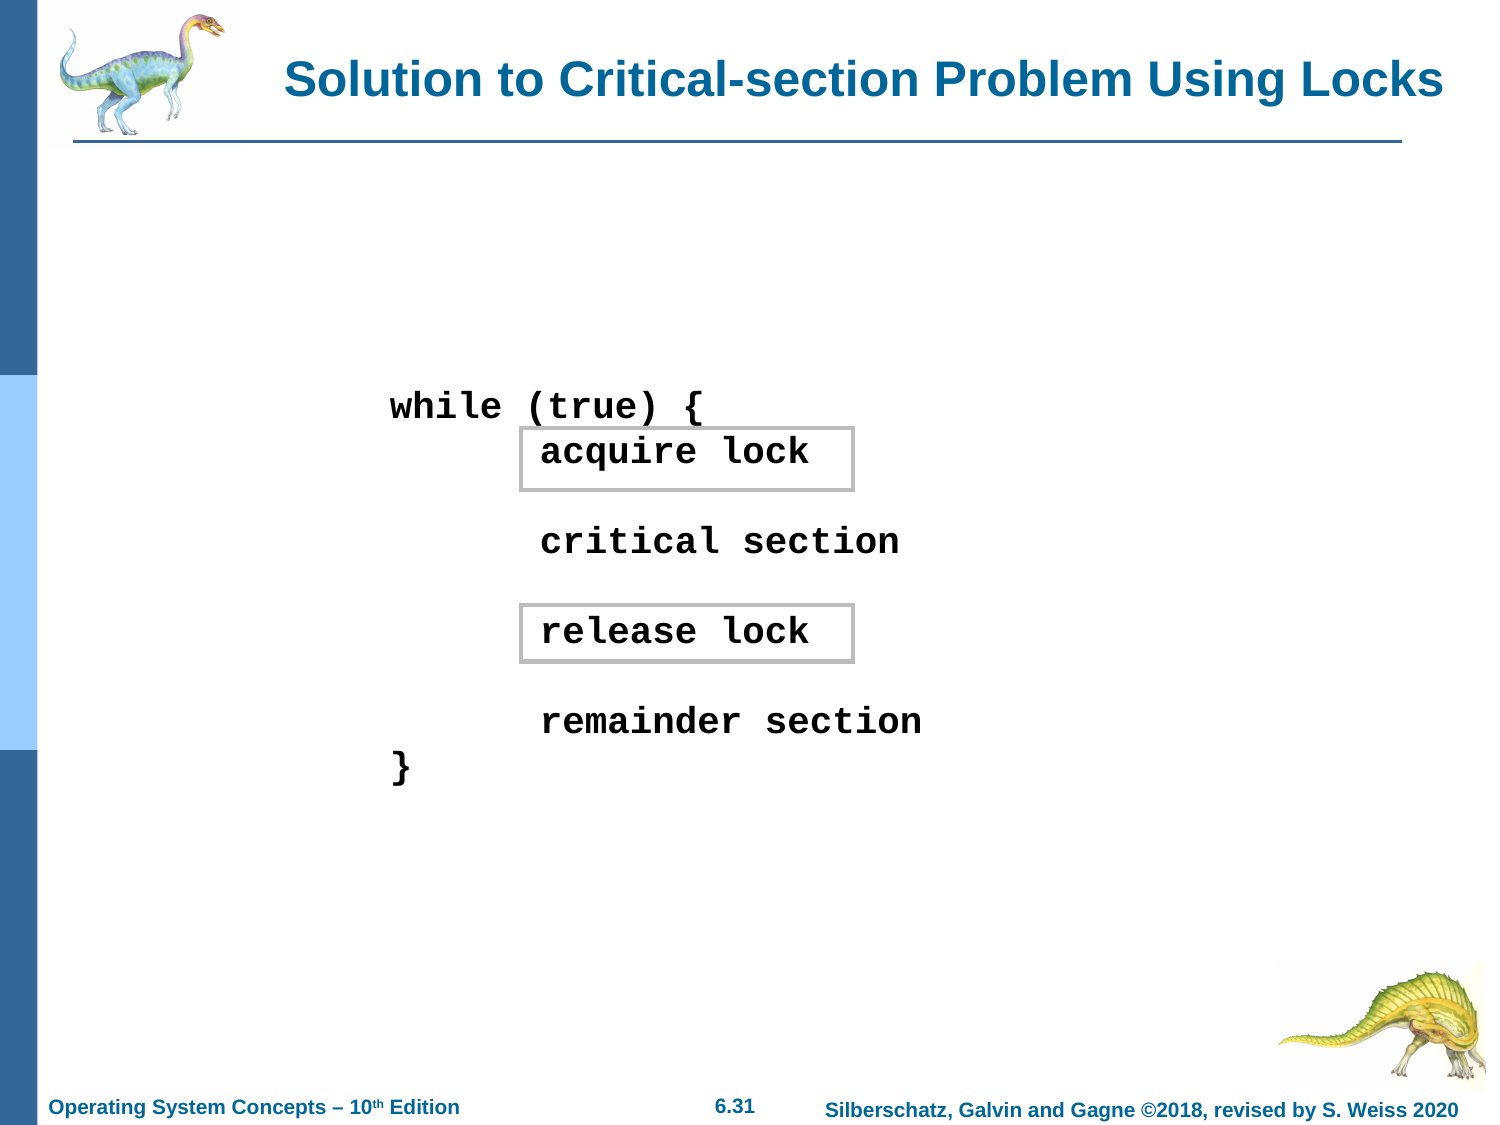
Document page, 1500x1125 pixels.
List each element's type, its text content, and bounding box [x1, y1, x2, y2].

title Solution to Critical-section Problem Using Locks [195, 19, 1500, 115]
text_box while (true) { acquire lock critical section release lock remainder section } [375, 373, 1126, 794]
picture [46, 0, 243, 149]
picture [1275, 959, 1486, 1090]
